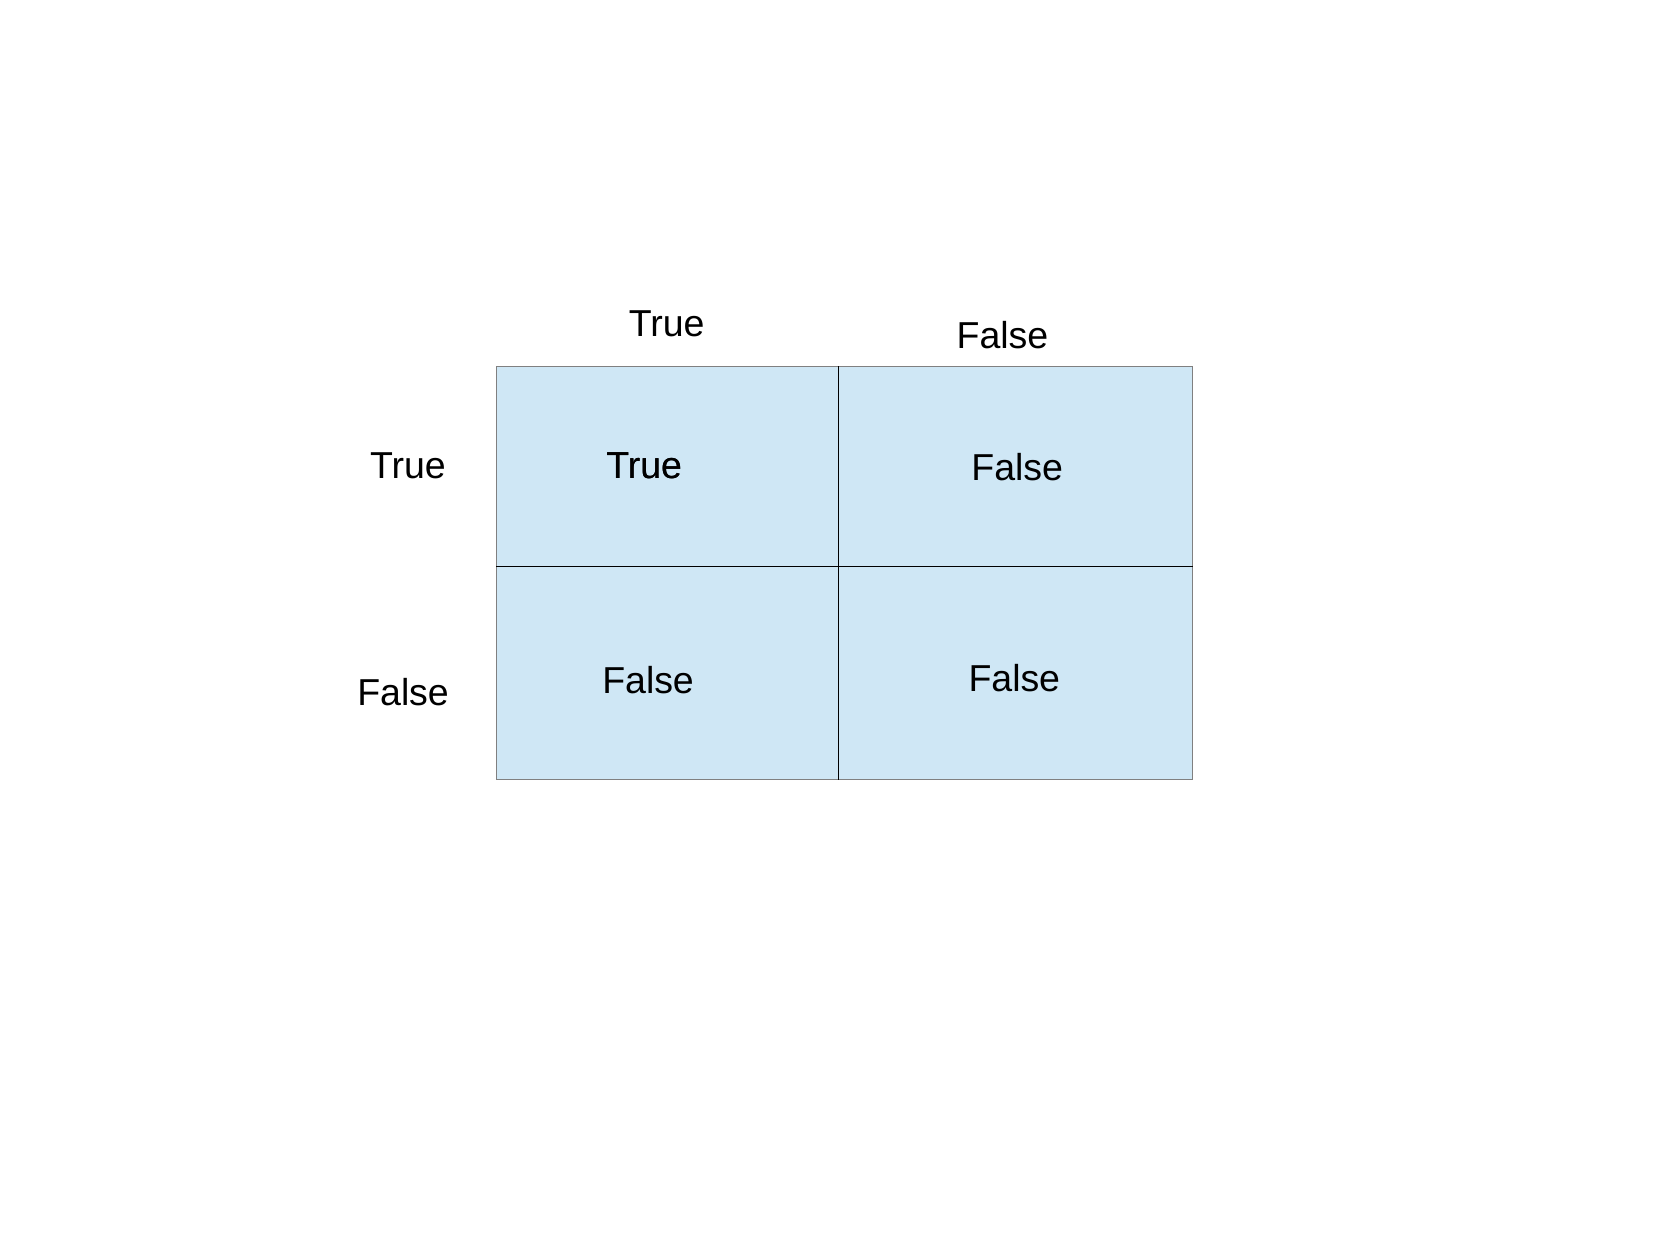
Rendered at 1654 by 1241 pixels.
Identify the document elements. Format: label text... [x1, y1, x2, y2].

text_box True [591, 437, 697, 494]
text_box False [587, 651, 709, 709]
text_box [839, 567, 1193, 780]
text_box True [355, 437, 461, 542]
text_box False [941, 307, 1063, 412]
text_box [496, 366, 838, 566]
text_box True [614, 295, 720, 400]
text_box False [956, 439, 1078, 497]
text_box False [953, 649, 1075, 707]
text_box [496, 567, 838, 780]
text_box [839, 366, 1193, 566]
text_box False [342, 663, 464, 768]
